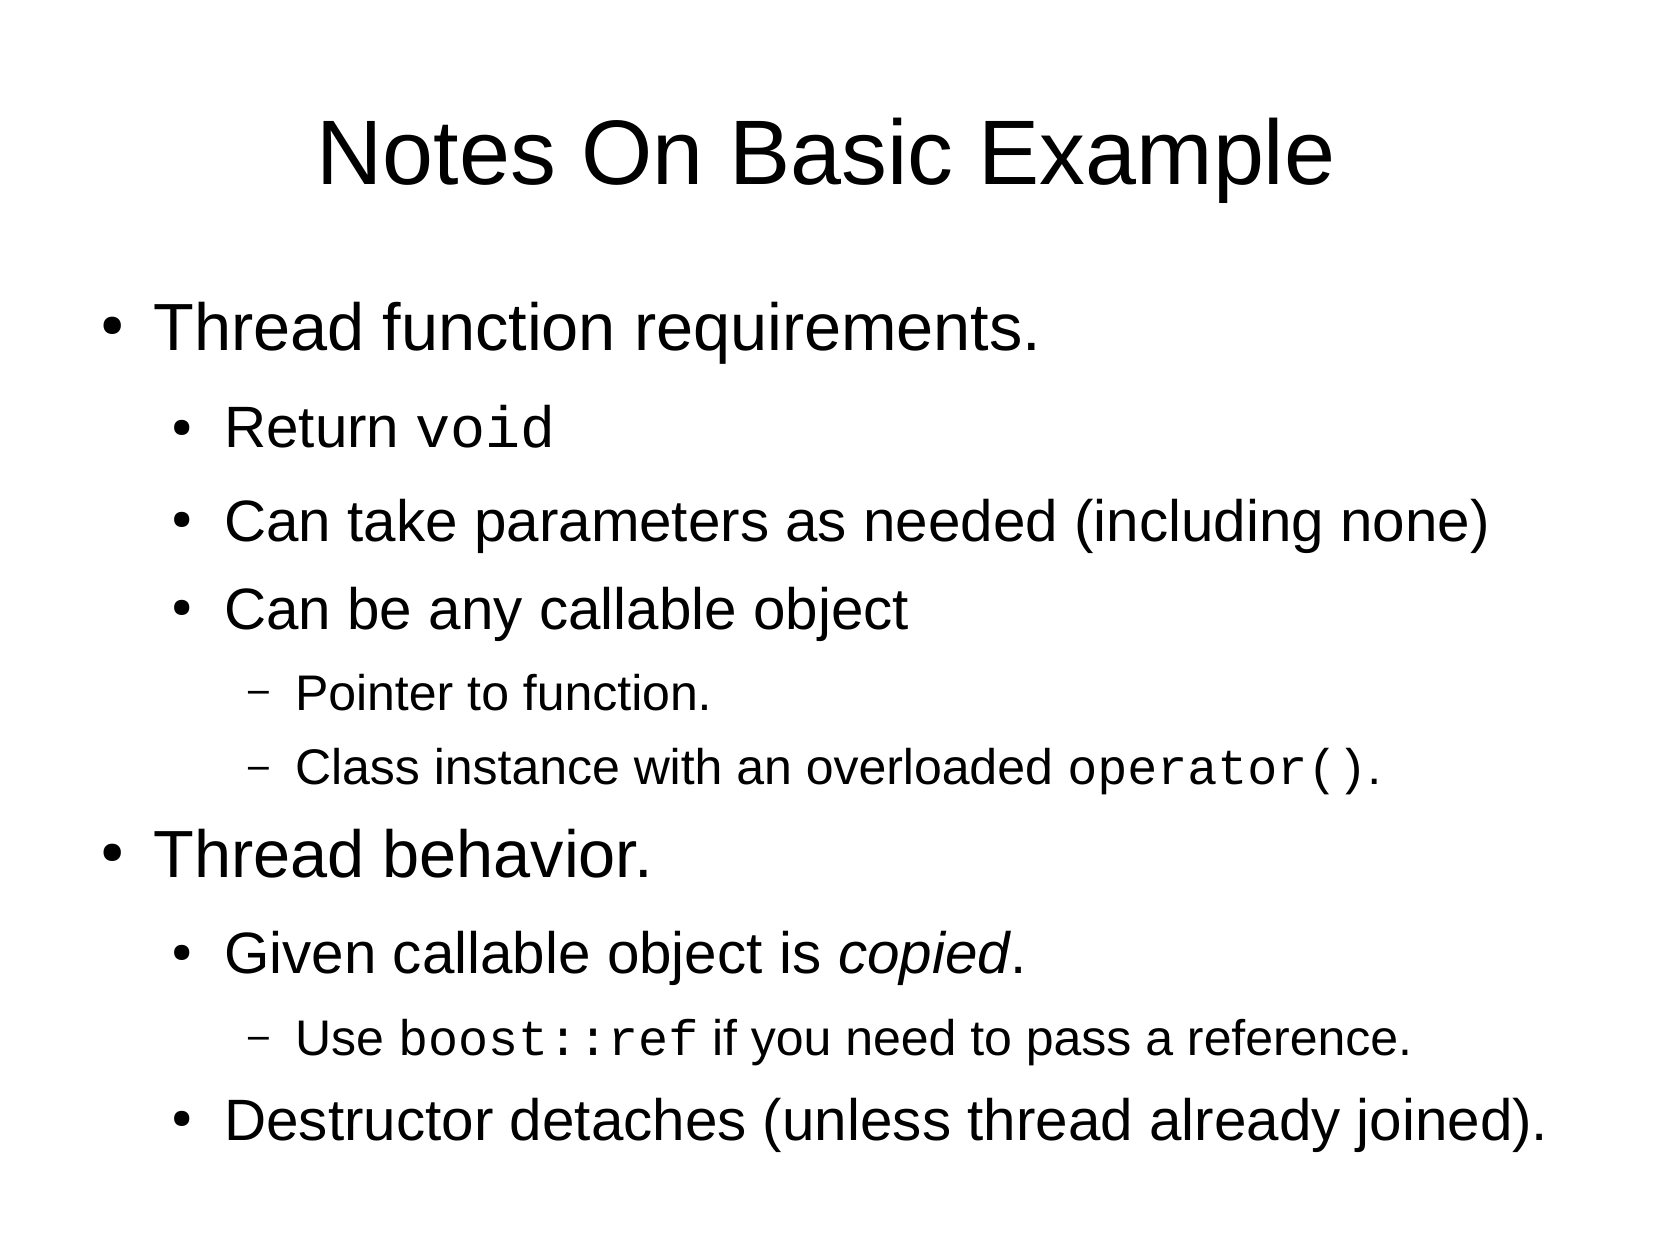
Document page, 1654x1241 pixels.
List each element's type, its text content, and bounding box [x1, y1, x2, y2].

title Notes On Basic Example [82, 56, 1571, 250]
list Thread function requirements. Return void Can take parameters as needed (including none) Can be any callable object Pointer to function. Class instance with an overloaded operator(). Thread behavior. Given callable object is copied. Use boost::ref if you need to pass a reference. Destructor detaches (unless thread already joined). [82, 290, 1571, 1147]
